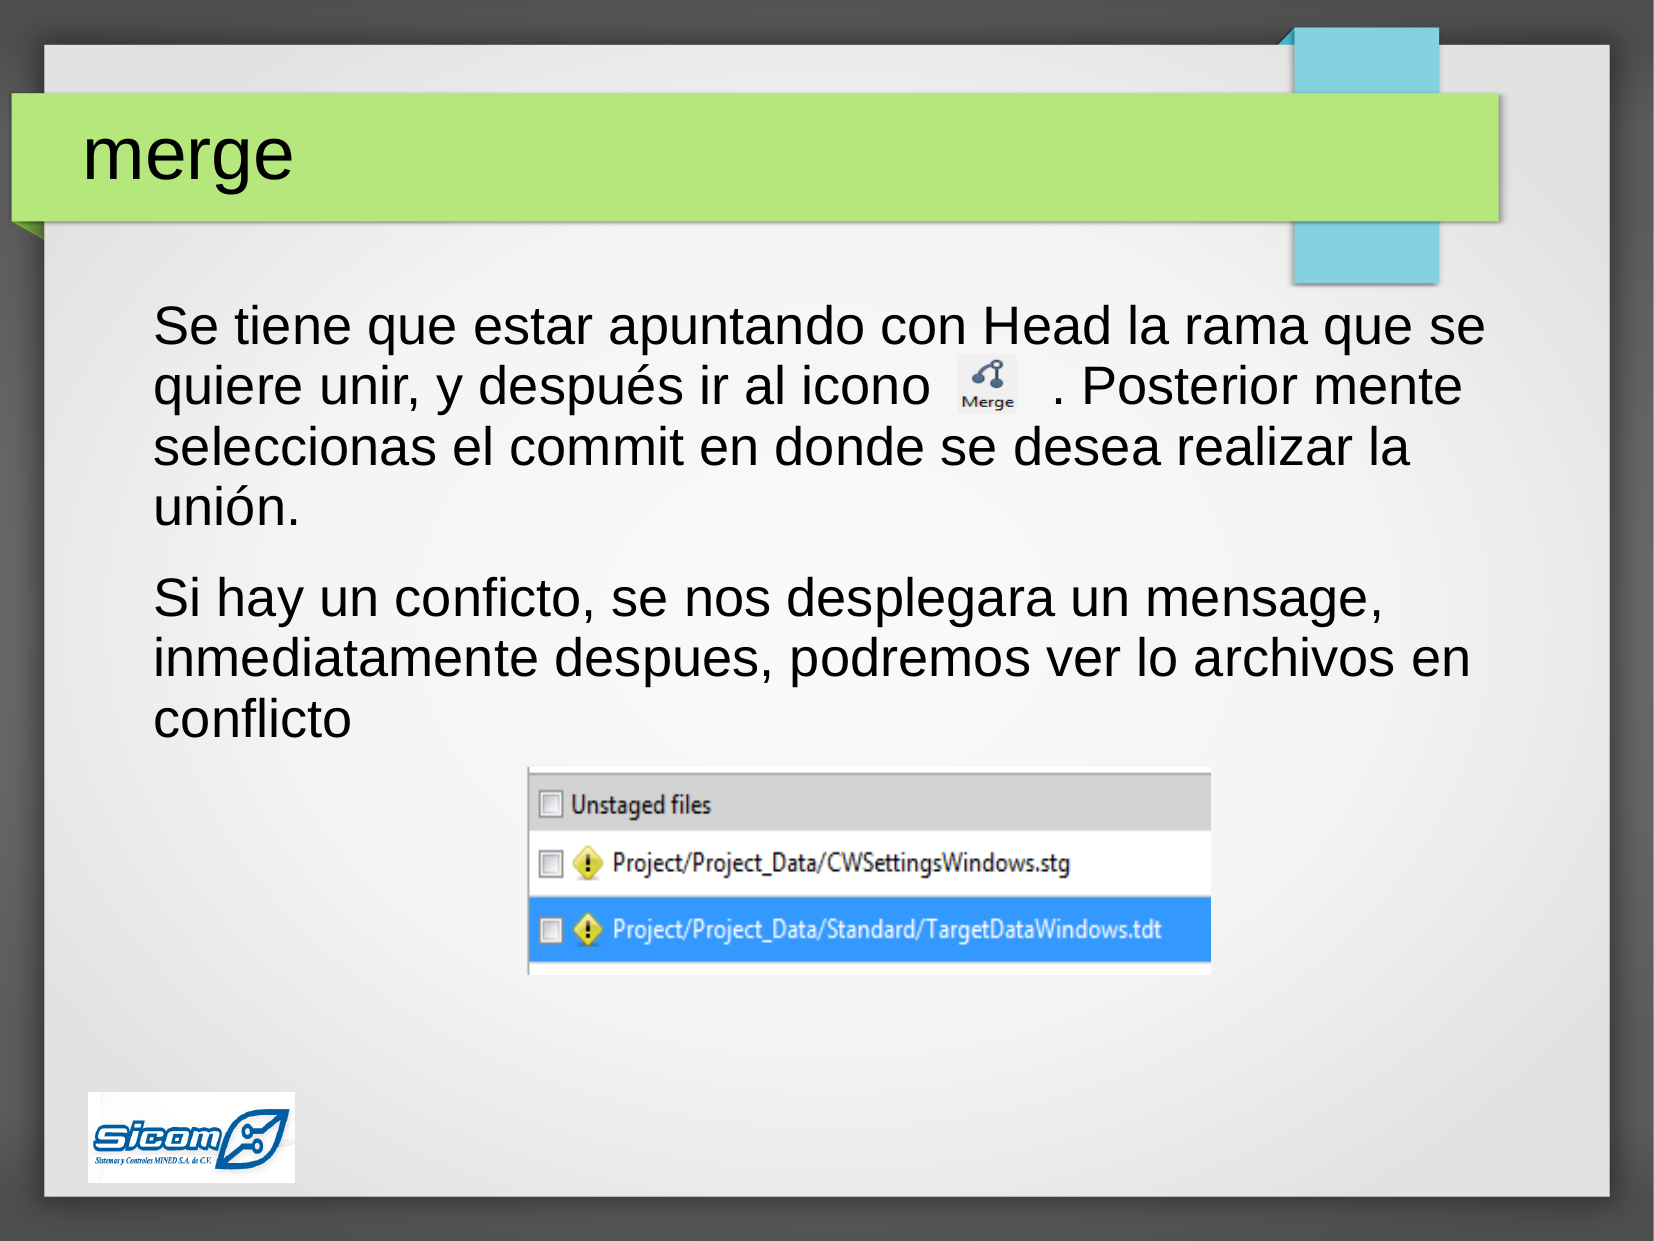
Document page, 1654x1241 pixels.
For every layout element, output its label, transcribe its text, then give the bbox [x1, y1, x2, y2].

picture [0, 0, 1654, 1241]
title merge [82, 94, 1264, 213]
list Se tiene que estar apuntando con Head la rama que se quiere unir, y después ir al icono . Posterior mente seleccionas el commit en donde se desea realizar la unión. Si hay un conficto, se nos desplegara un mensage, inmediatamente despues, podremos ver lo archivos en conflicto [82, 295, 1571, 1015]
